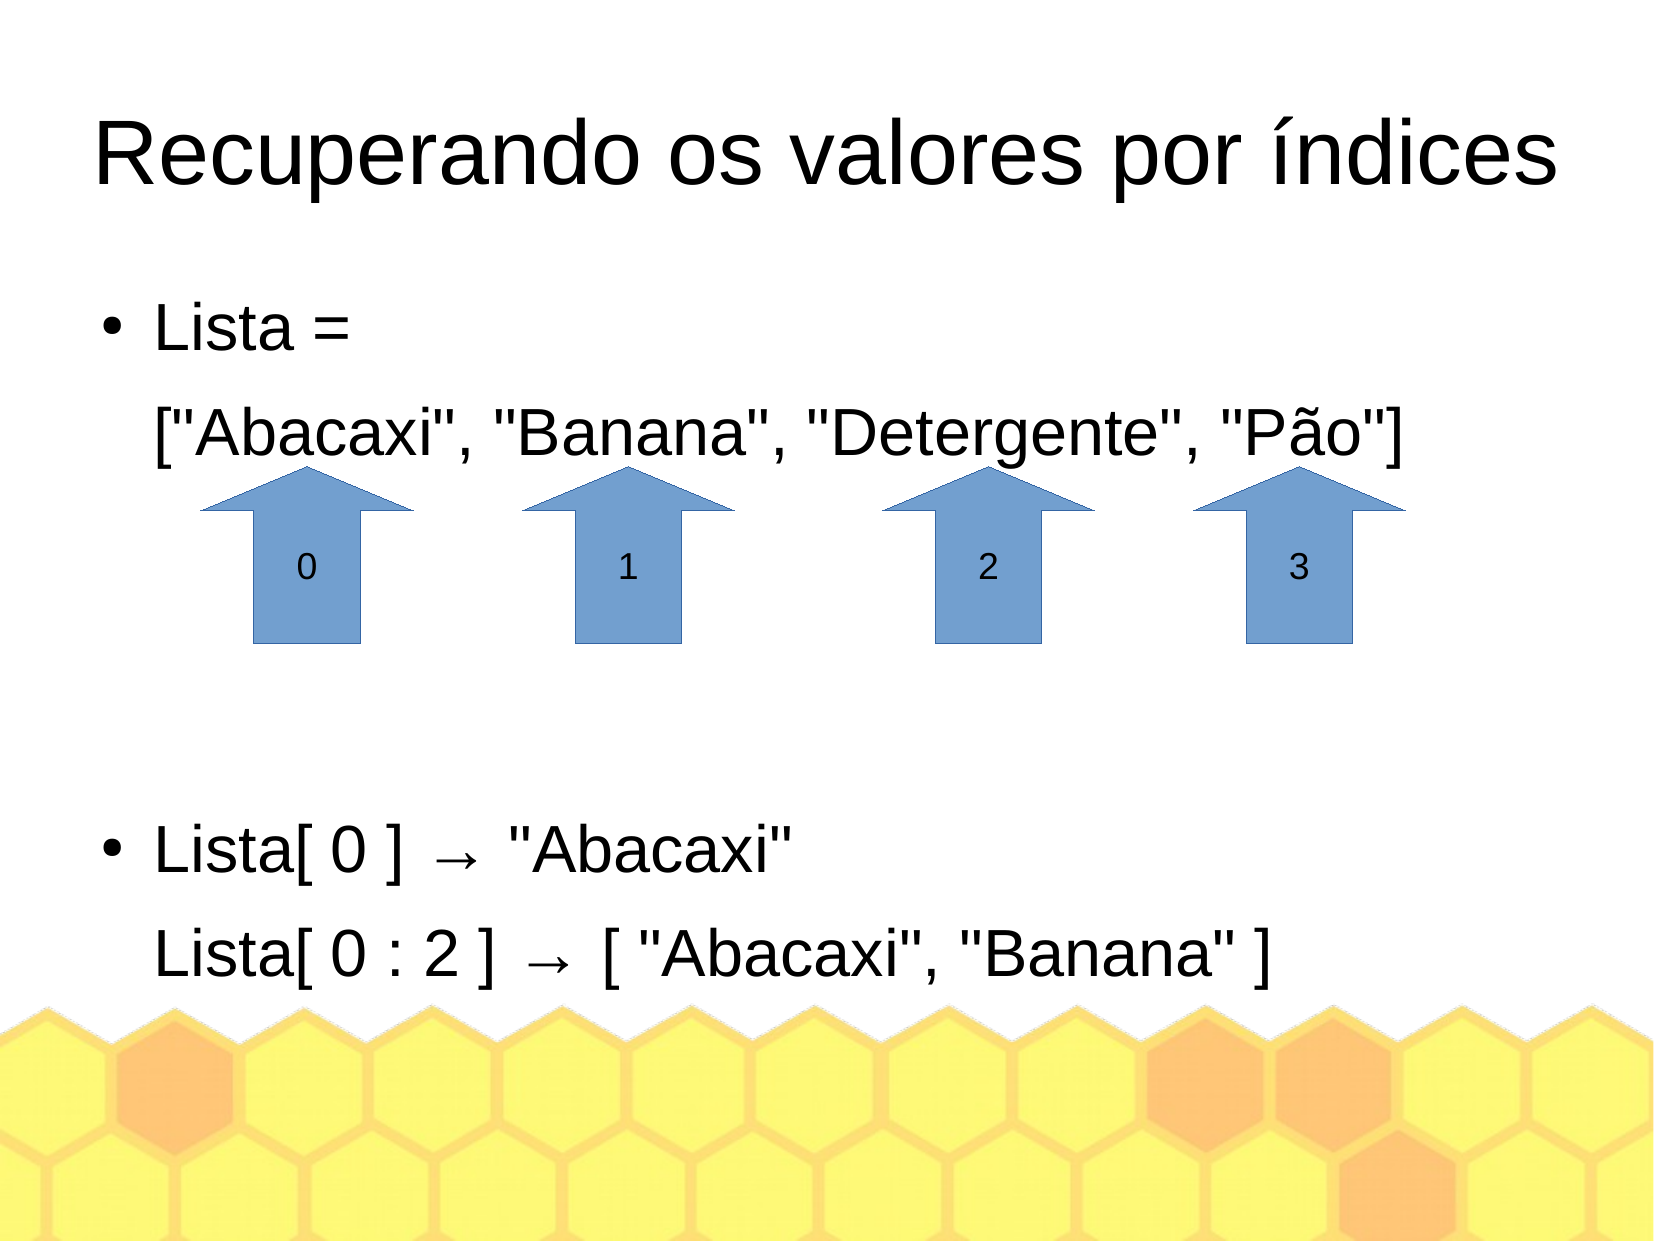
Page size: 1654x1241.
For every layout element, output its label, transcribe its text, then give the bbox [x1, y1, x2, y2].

text_box 0 [200, 466, 414, 644]
title Recuperando os valores por índices [82, 49, 1571, 257]
picture [0, 1001, 1654, 1241]
text_box 1 [522, 466, 735, 644]
text_box 2 [882, 466, 1095, 644]
text_box 3 [1193, 466, 1406, 644]
list Lista = ["Abacaxi", "Banana", "Detergente", "Pão"] Lista[ 0 ] → "Abacaxi" Lista[ 0 : 2 ] → [ "Abacaxi", "Banana" ] [82, 290, 1571, 1010]
